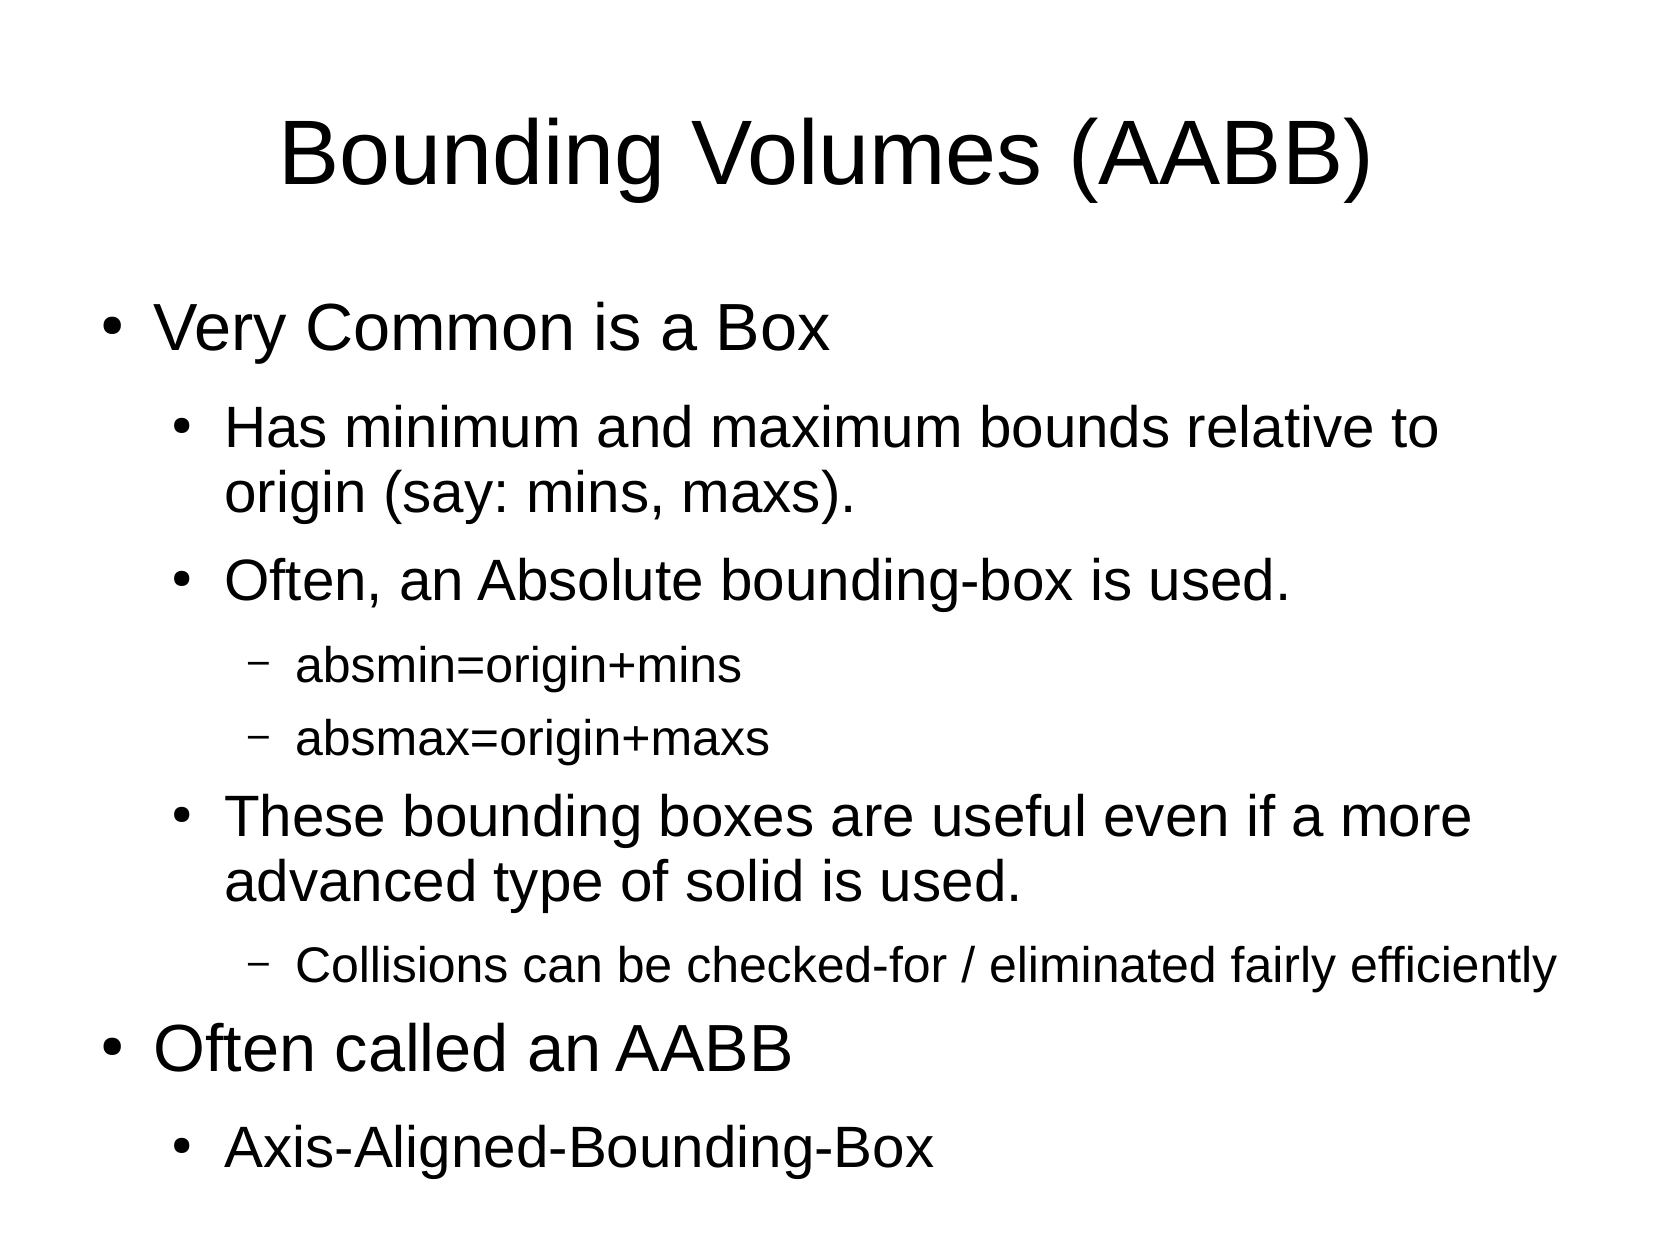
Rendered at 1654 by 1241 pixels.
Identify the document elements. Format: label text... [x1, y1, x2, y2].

title Bounding Volumes (AABB) [82, 56, 1571, 250]
list Very Common is a Box Has minimum and maximum bounds relative to origin (say: mins, maxs). Often, an Absolute bounding-box is used. absmin=origin+mins absmax=origin+maxs These bounding boxes are useful even if a more advanced type of solid is used. Collisions can be checked-for / eliminated fairly efficiently Often called an AABB Axis-Aligned-Bounding-Box [82, 290, 1571, 1178]
